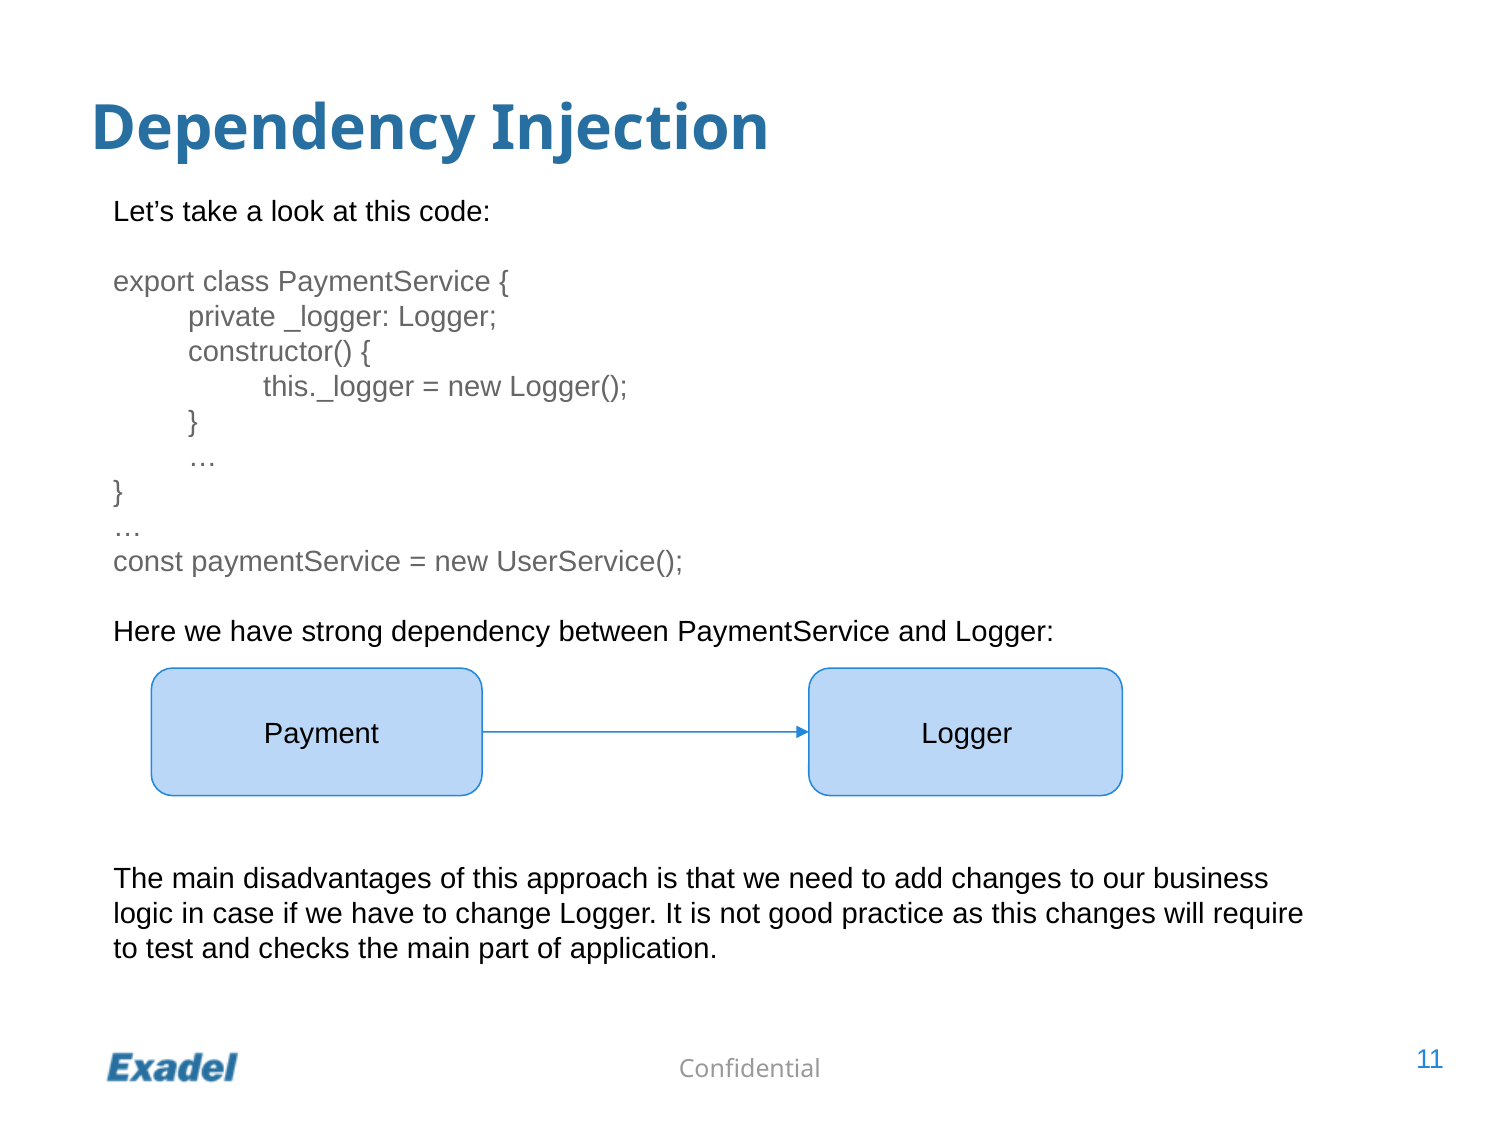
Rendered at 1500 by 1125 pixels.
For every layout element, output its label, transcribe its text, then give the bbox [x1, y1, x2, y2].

picture [75, 1039, 282, 1102]
title Dependency Injection [75, 57, 1425, 178]
text_box Let’s take a look at this code: export class PaymentService { private _logger: Logger; constructor() { this._logger = new Logger(); } … } … const paymentService = new UserService(); Here we have strong dependency between PaymentService and Logger: [98, 177, 1353, 732]
slide_number <number> [1369, 1014, 1460, 1101]
text_box Logger [808, 668, 1123, 796]
text_box Payment [151, 668, 483, 796]
text_box The main disadvantages of this approach is that we need to add changes to our business logic in case if we have to change Logger. It is not good practice as this changes will require to test and checks the main part of application. [98, 844, 1325, 980]
